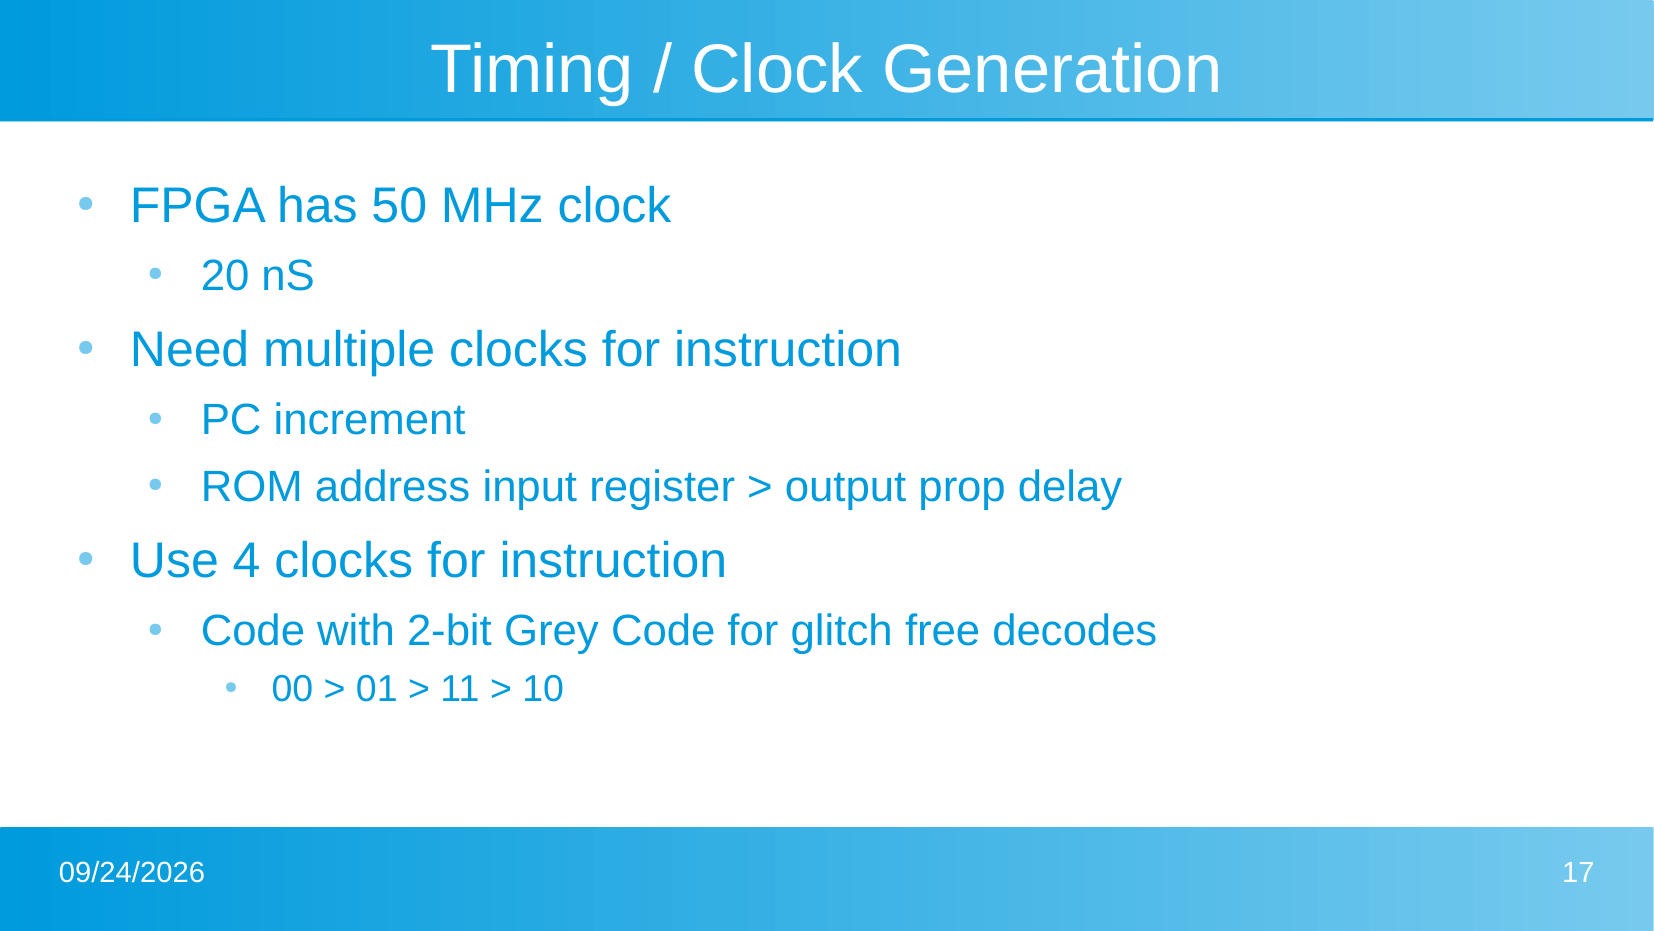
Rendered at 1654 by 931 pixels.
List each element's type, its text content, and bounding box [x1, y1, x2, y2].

title Timing / Clock Generation [59, 29, 1595, 108]
list FPGA has 50 MHz clock 20 nS Need multiple clocks for instruction PC increment ROM address input register > output prop delay Use 4 clocks for instruction Code with 2-bit Grey Code for glitch free decodes 00 > 01 > 11 > 10 [59, 177, 1595, 768]
